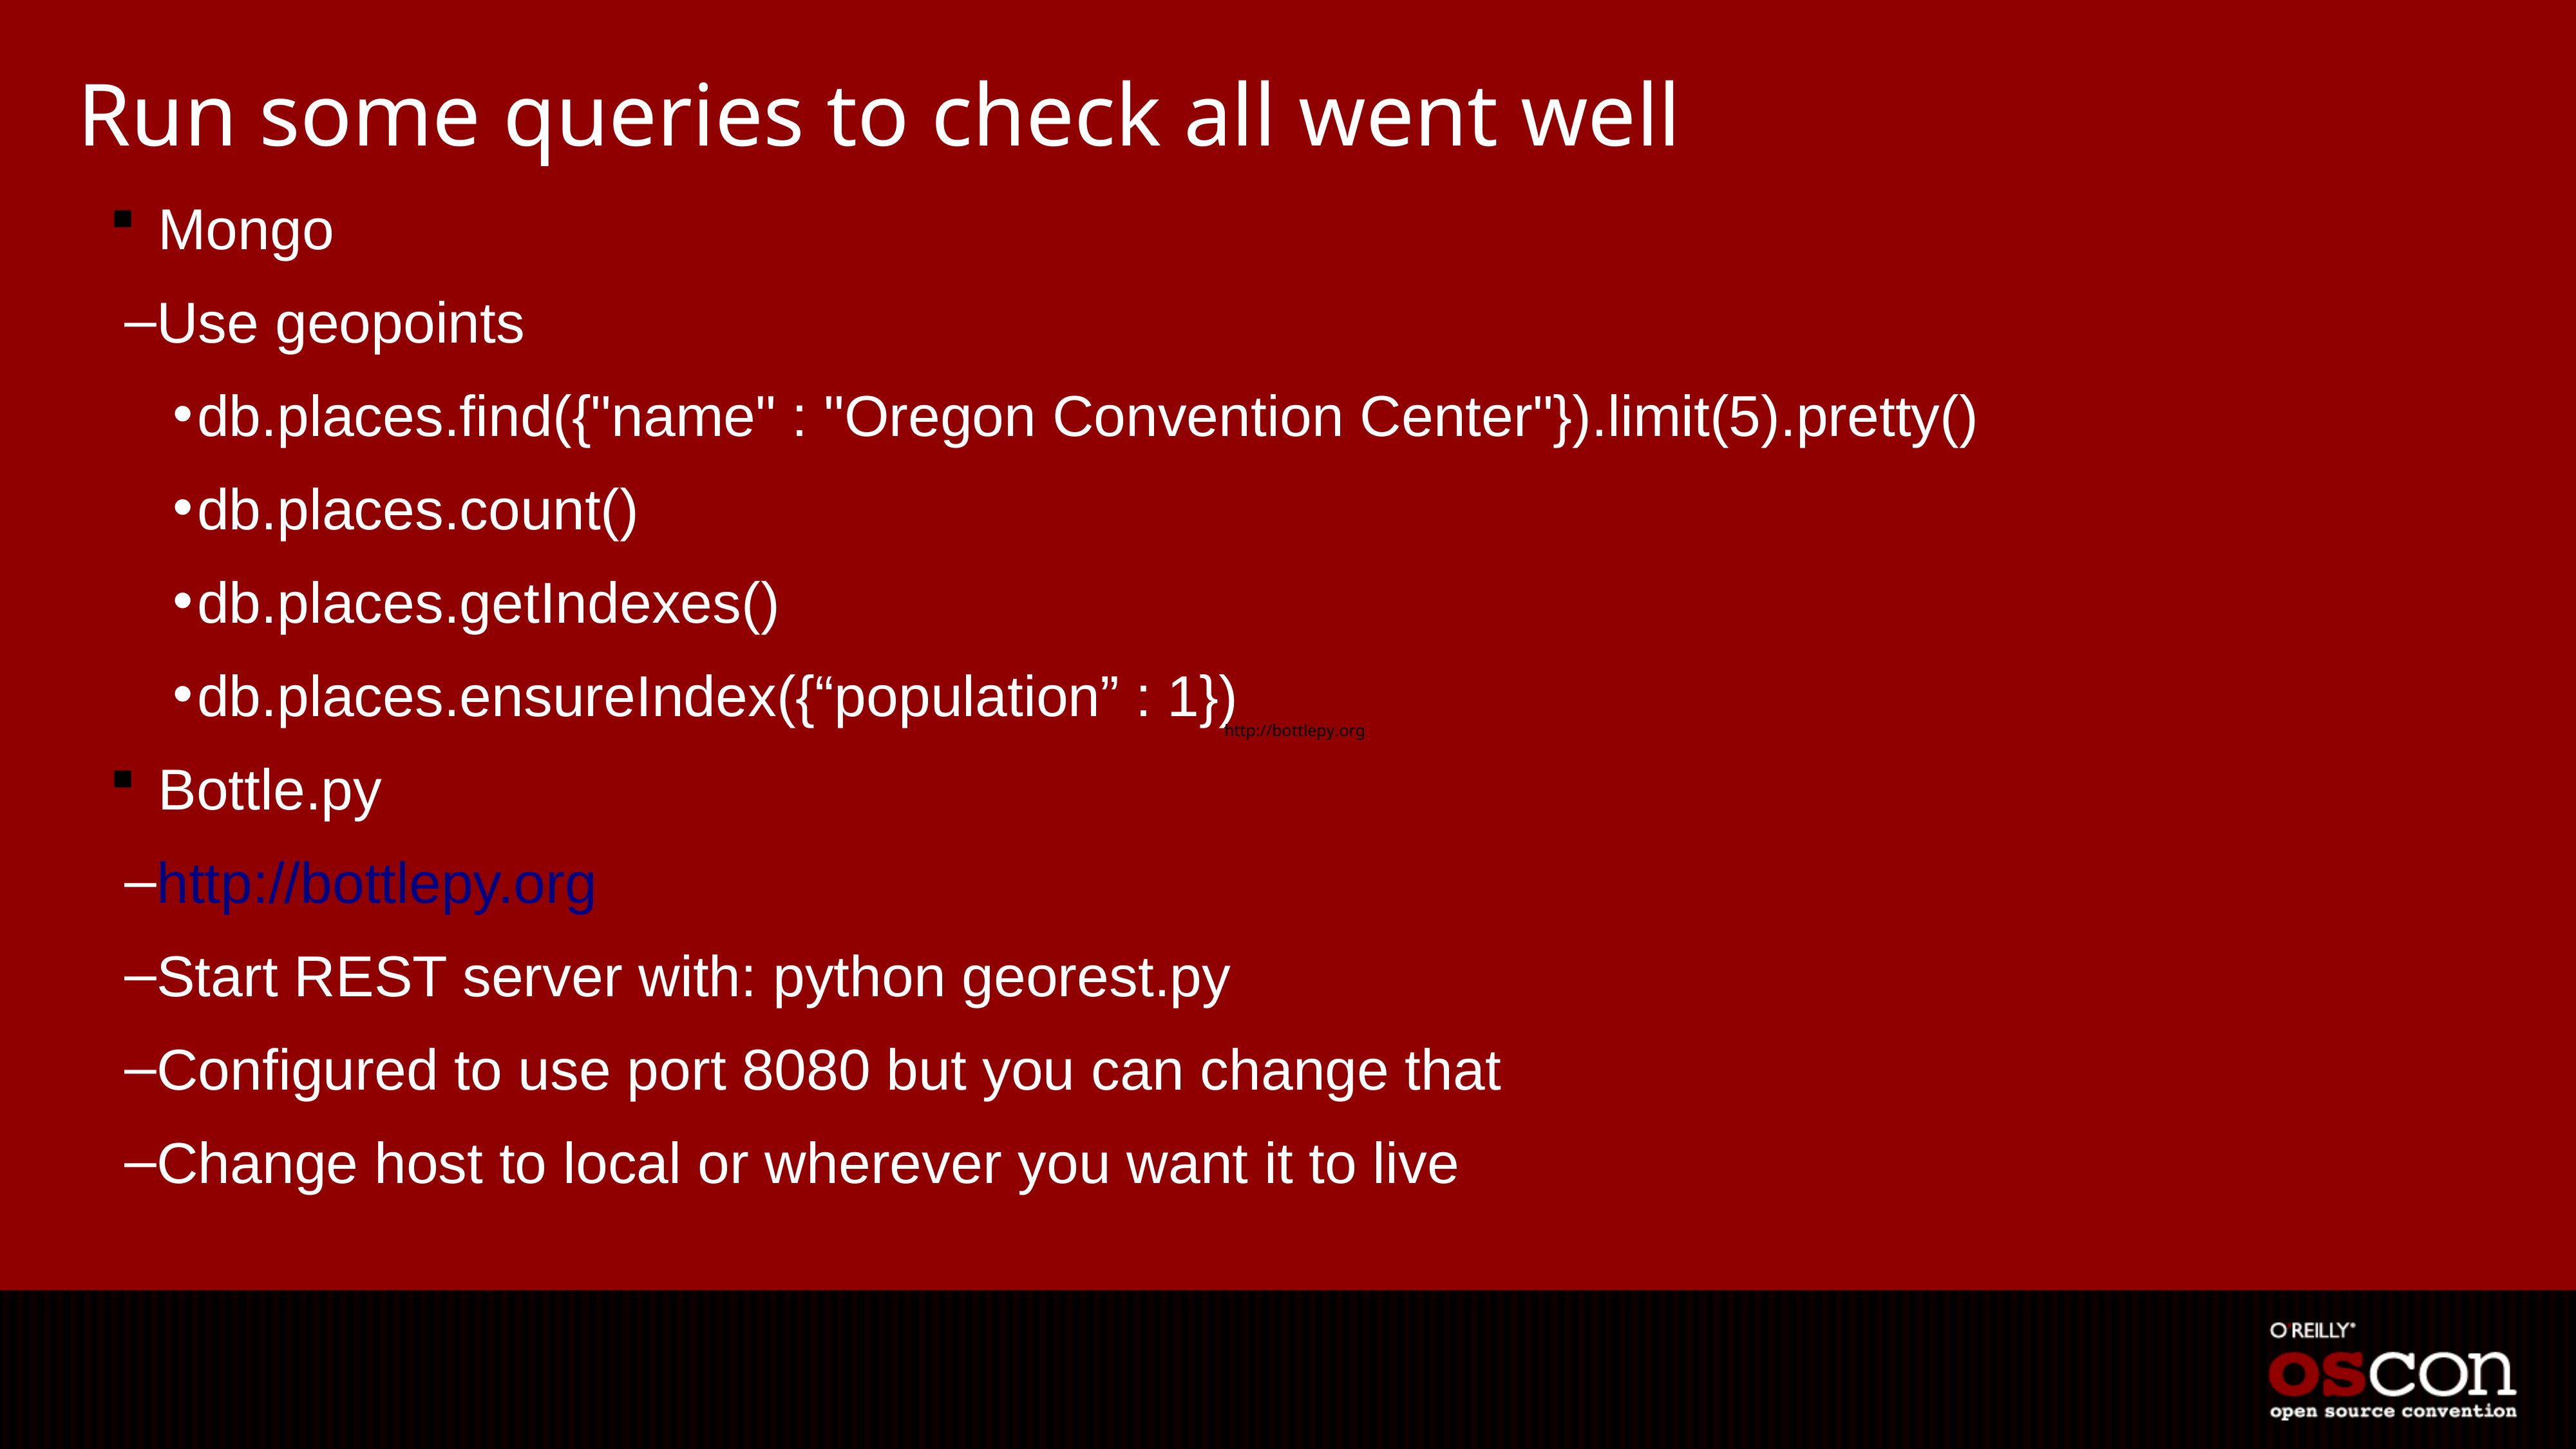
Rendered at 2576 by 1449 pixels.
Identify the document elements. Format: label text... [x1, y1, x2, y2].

list Mongo Use geopoints db.places.find({"name" : "Oregon Convention Center"}).limit(5).pretty() db.places.count() db.places.getIndexes() db.places.ensureIndex({“population” : 1}) Bottle.py http://bottlepy.org Start REST server with: python georest.py Configured to use port 8080 but you can change that Change host to local or wherever you want it to live [76, 191, 2505, 1449]
picture [0, 0, 2576, 1449]
text_box http://bottlepy.org [1215, 715, 1382, 745]
title Run some queries to check all went well [72, 24, 2501, 199]
